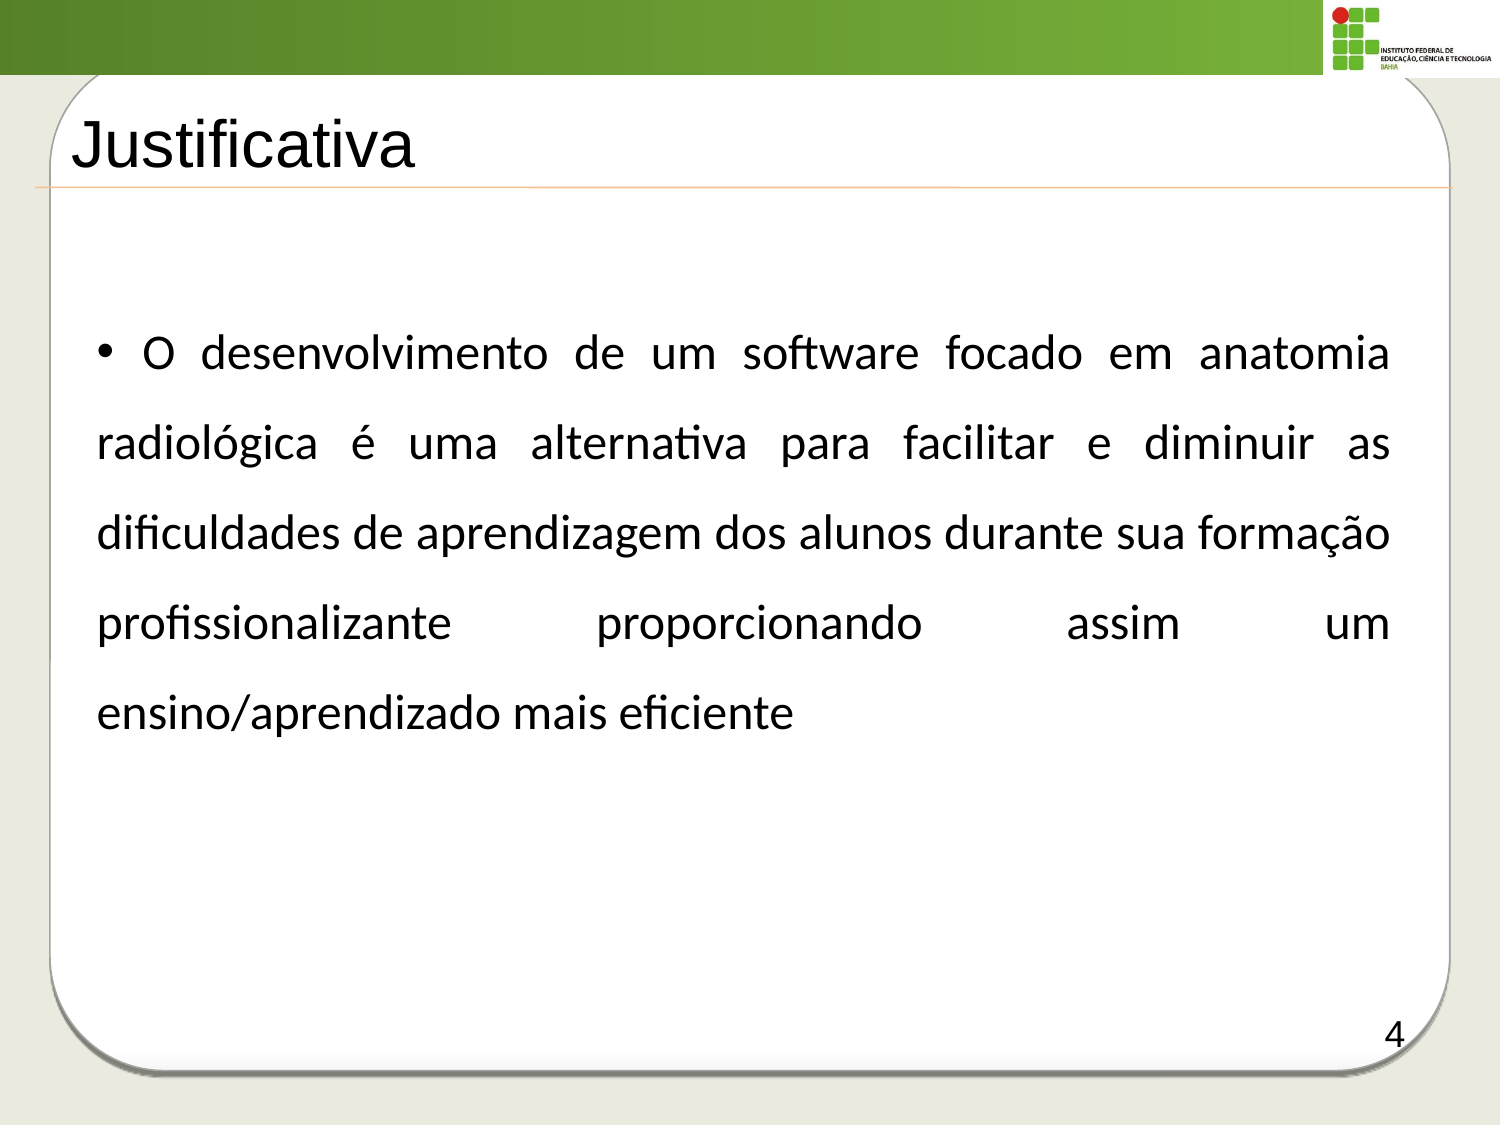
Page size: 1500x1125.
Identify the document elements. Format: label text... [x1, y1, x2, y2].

picture [1323, 0, 1500, 79]
text_box <number> [1369, 1002, 1445, 1063]
text_box Justificativa [56, 93, 1500, 189]
text_box O desenvolvimento de um software focado em anatomia radiológica é uma alternativa para facilitar e diminuir as dificuldades de aprendizagem dos alunos durante sua formação profissionalizante proporcionando assim um ensino/aprendizado mais eficiente [81, 222, 1407, 488]
text_box [0, 0, 1323, 75]
